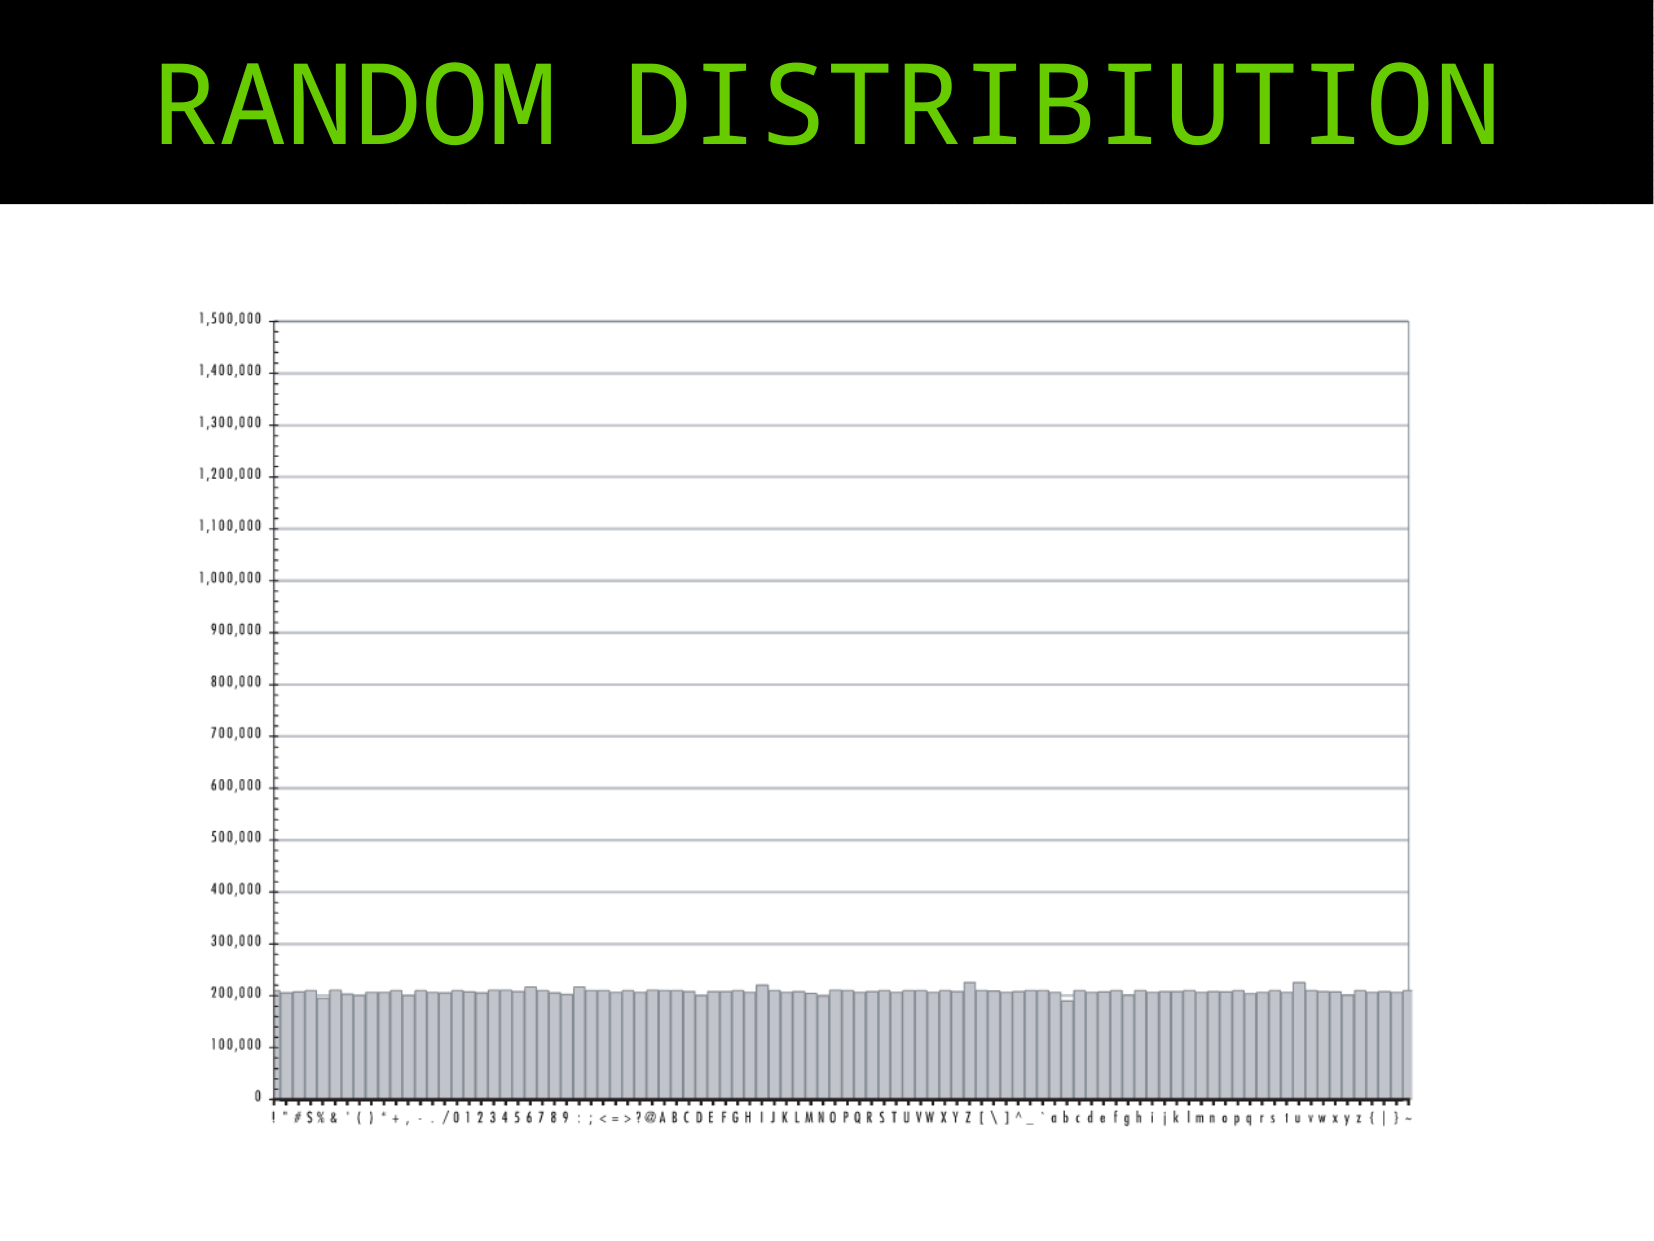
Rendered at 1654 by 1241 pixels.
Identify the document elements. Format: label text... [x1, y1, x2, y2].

title RANDOM DISTRIBIUTION [0, 0, 1654, 205]
picture [180, 299, 1426, 1147]
